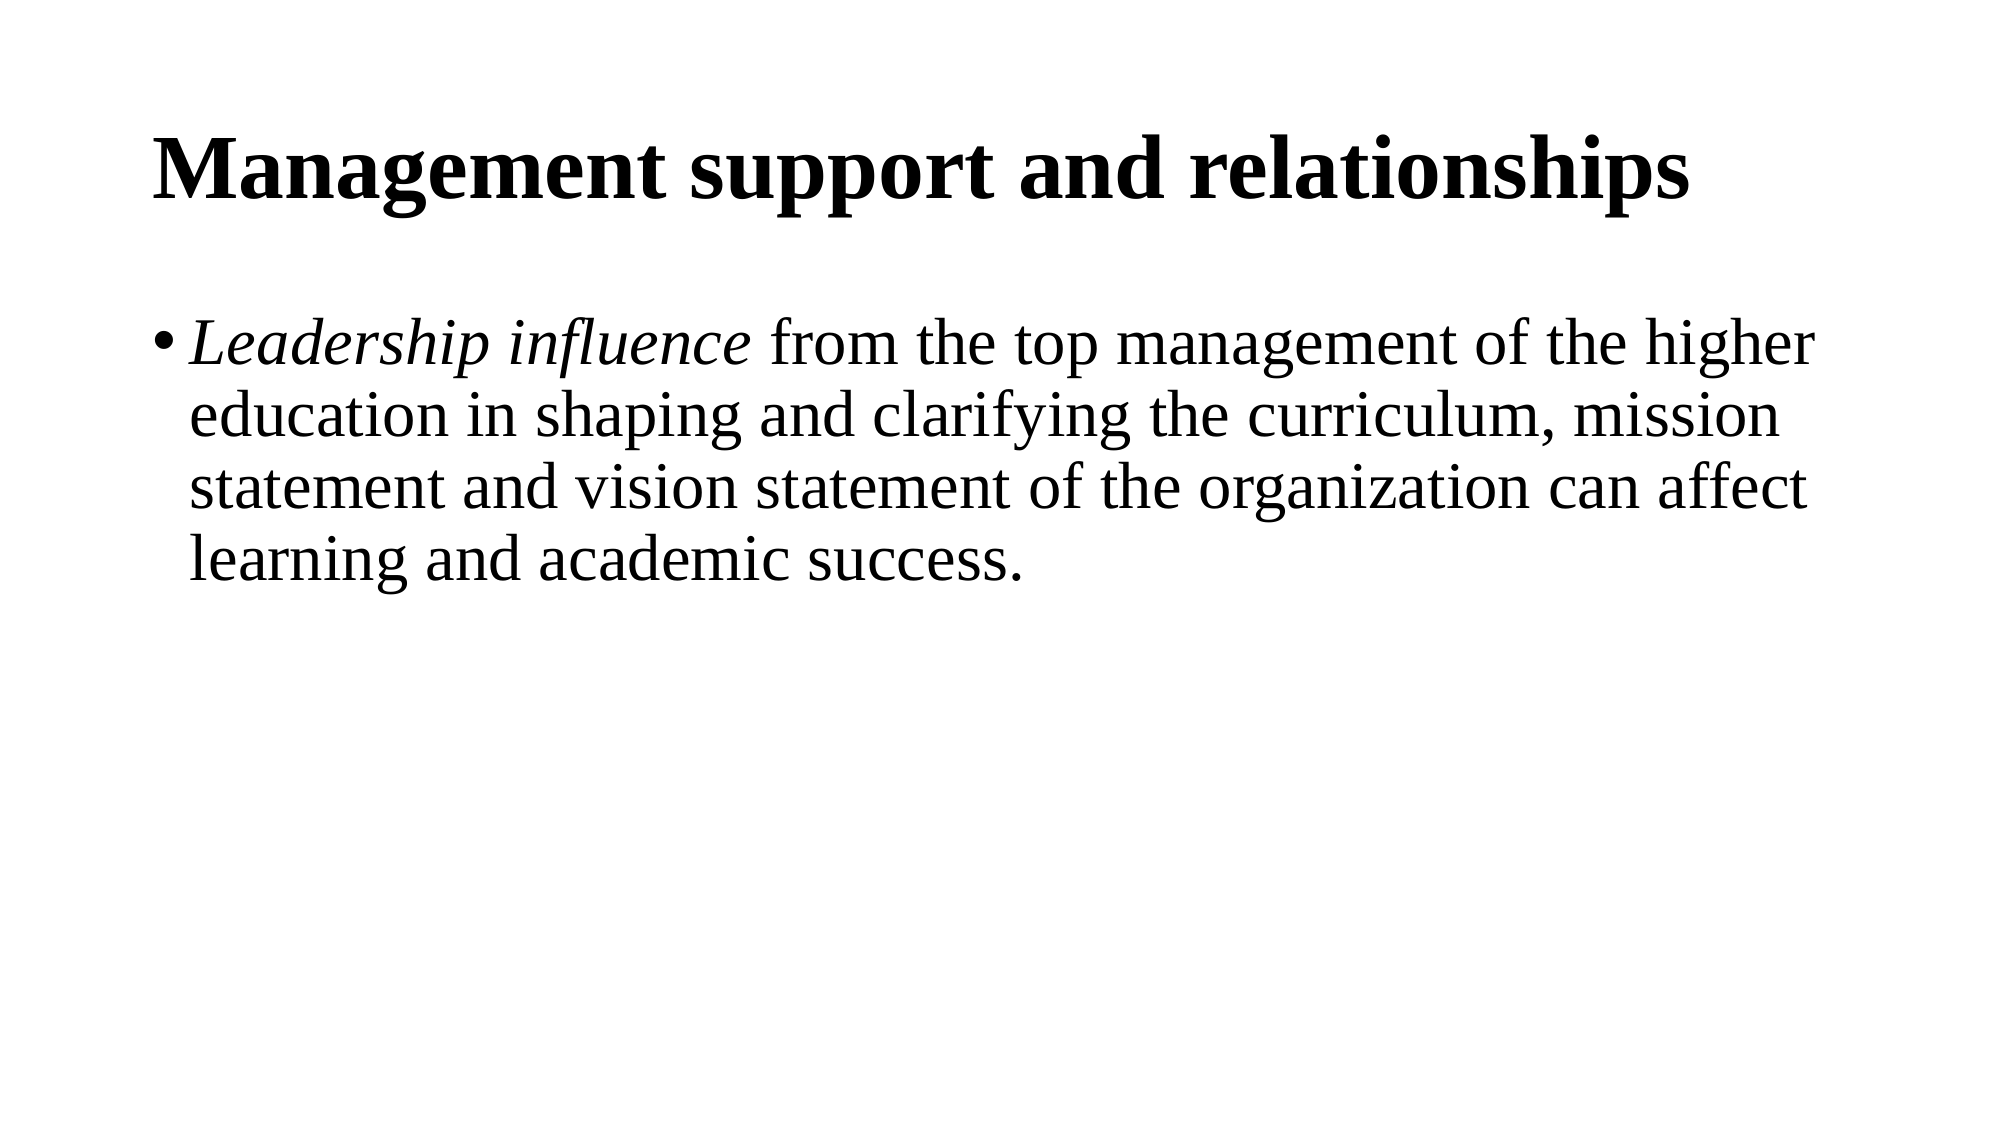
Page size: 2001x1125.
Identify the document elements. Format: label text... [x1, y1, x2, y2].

list Leadership influence from the top management of the higher education in shaping and clarifying the curriculum, mission statement and vision statement of the organization can affect learning and academic success. [137, 299, 1863, 1014]
title Management support and relationships [137, 59, 1863, 278]
